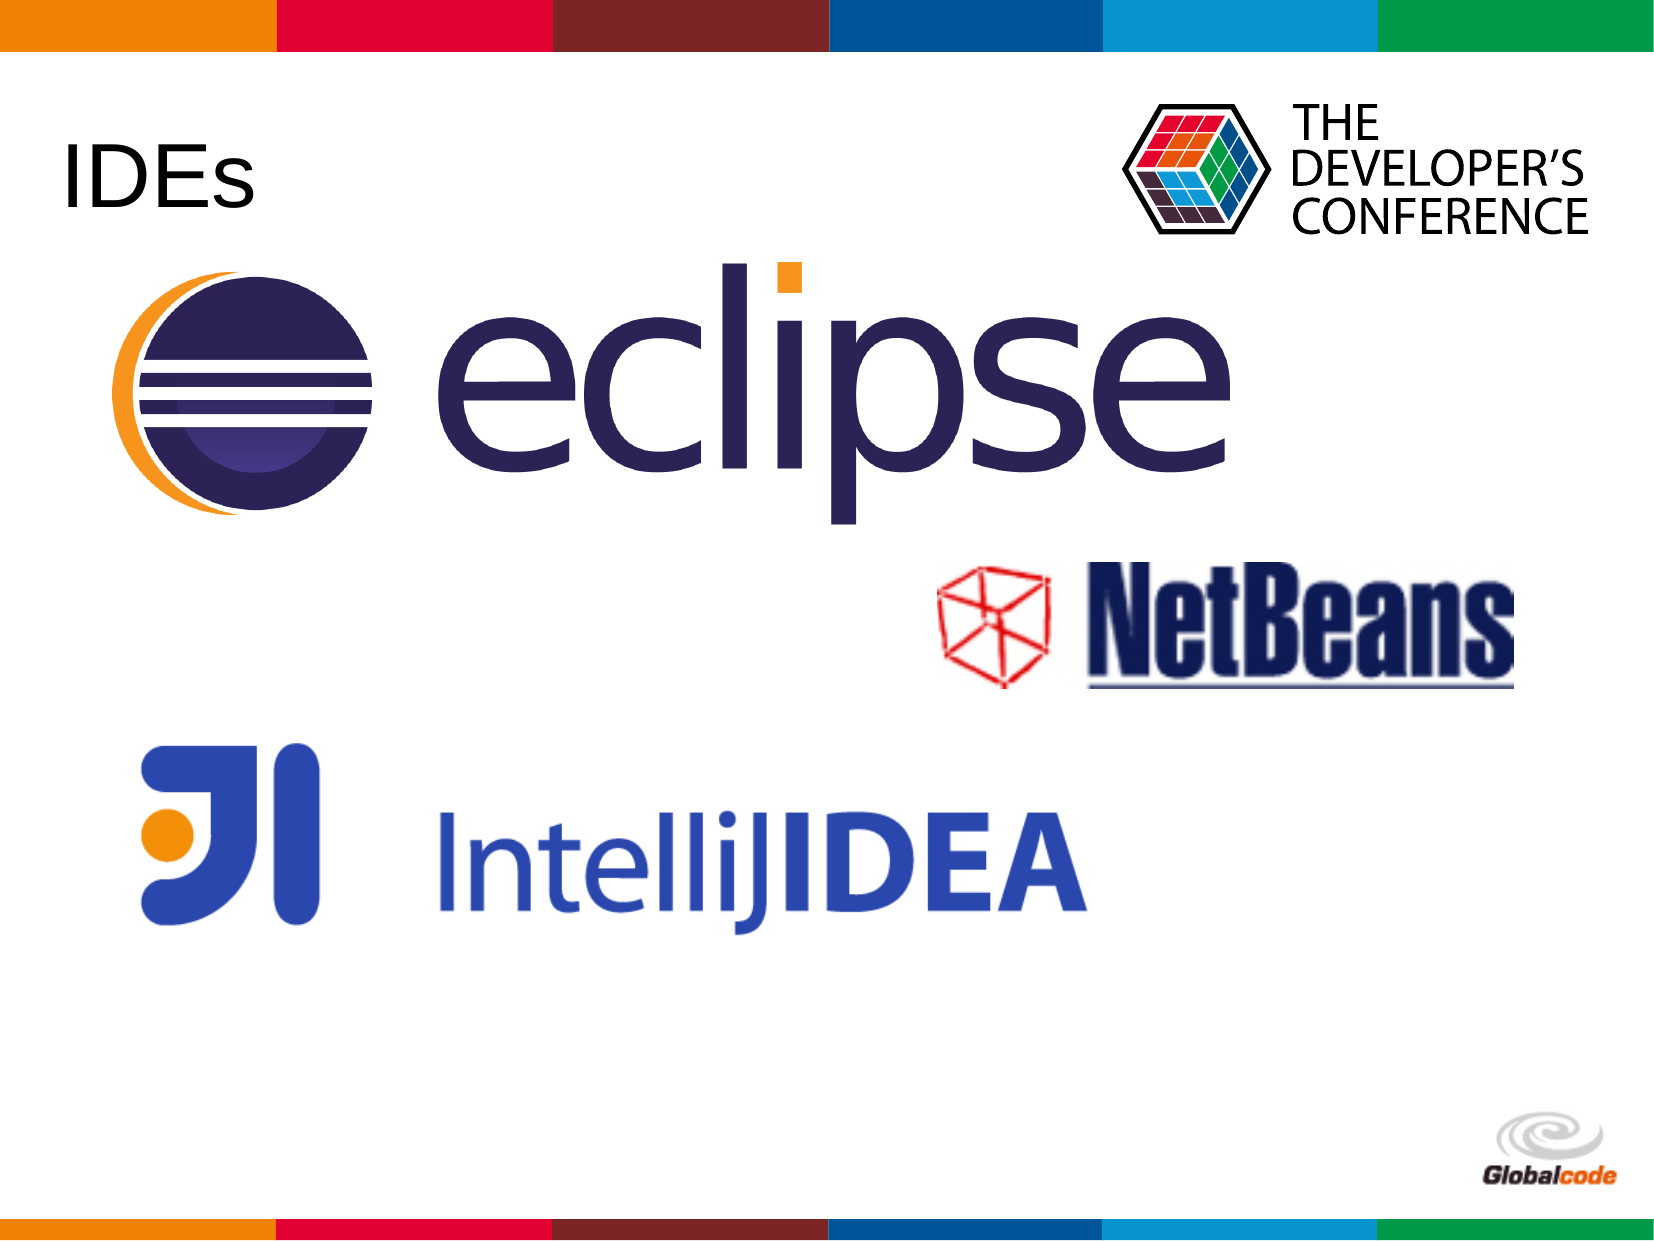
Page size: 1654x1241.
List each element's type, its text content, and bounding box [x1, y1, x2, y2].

picture [1464, 1062, 1638, 1219]
title IDEs [45, 87, 1075, 256]
picture [112, 742, 1126, 938]
picture [112, 262, 1230, 526]
picture [937, 562, 1514, 689]
